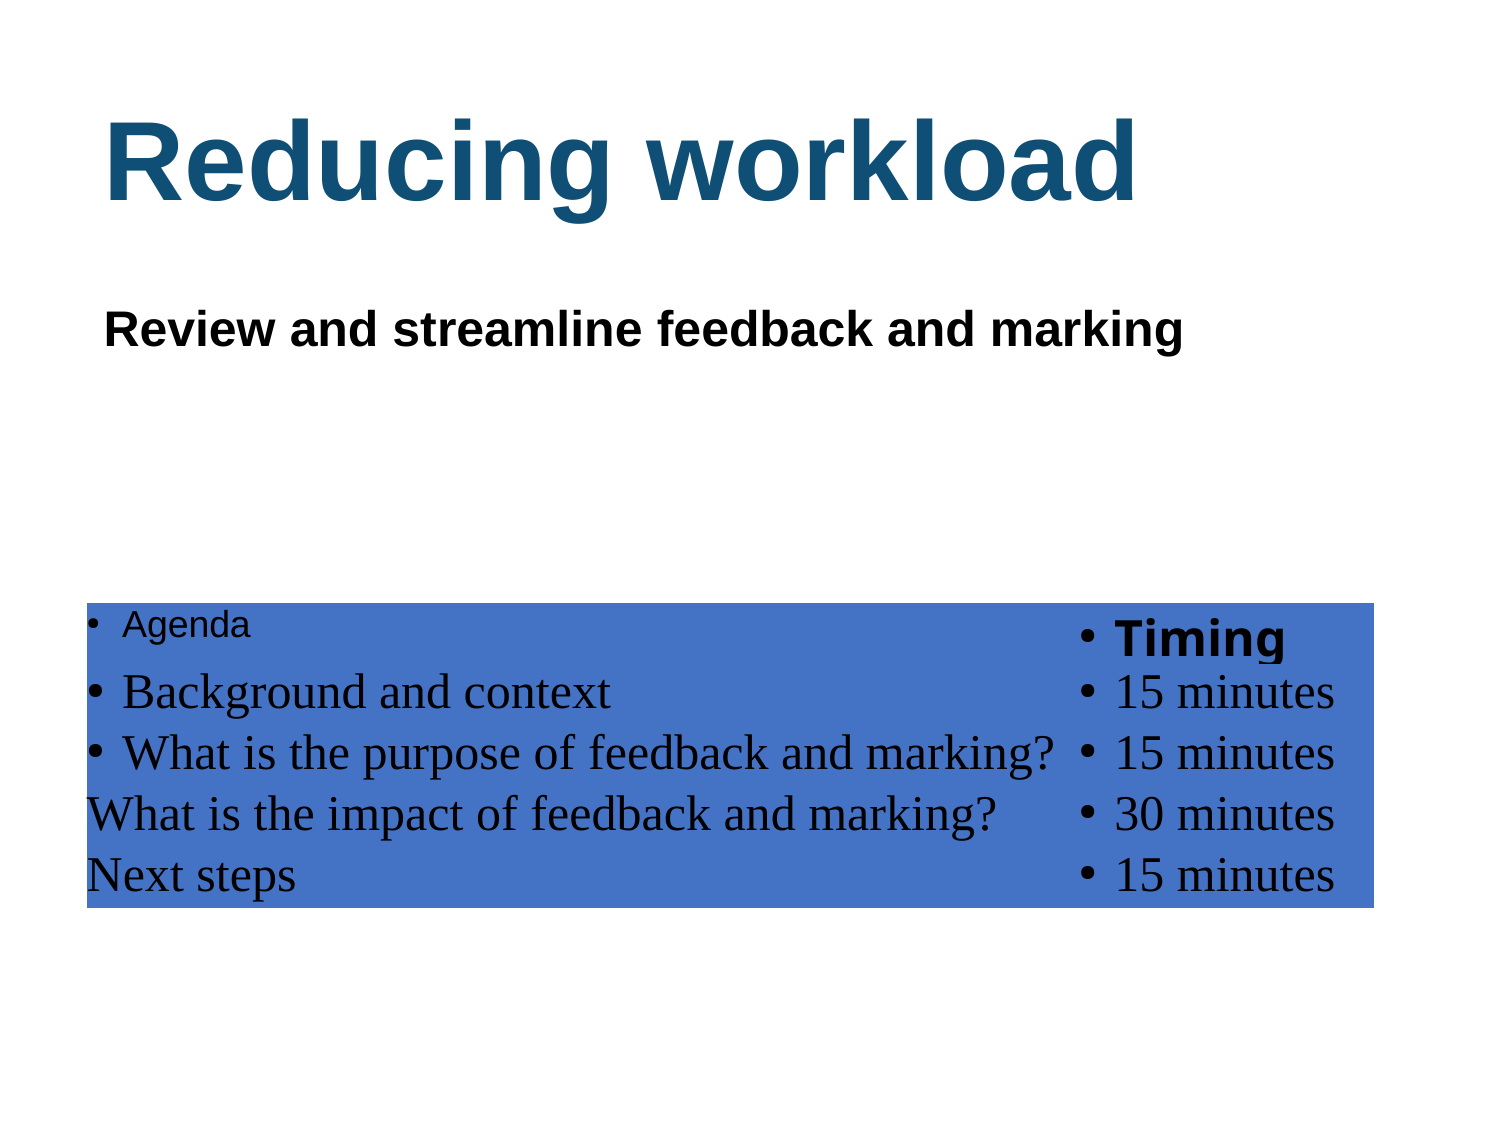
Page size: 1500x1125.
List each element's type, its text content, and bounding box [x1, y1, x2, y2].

title Reducing workload [88, 19, 1424, 288]
table_cell 30 minutes [1079, 786, 1374, 847]
table_cell Background and context [87, 664, 1079, 725]
table_header Agenda [87, 603, 1079, 664]
table_cell 15 minutes [1079, 725, 1374, 786]
table_cell What is the purpose of feedback and marking? [87, 725, 1079, 786]
table_header Timing [1079, 603, 1374, 664]
table_header Timing [1265, 634, 1276, 651]
table_cell 15 minutes [1079, 847, 1374, 908]
table_cell Next steps [87, 847, 1079, 908]
table_cell 15 minutes [1079, 664, 1374, 725]
text_box Review and streamline feedback and marking [88, 288, 1424, 365]
table_cell What is the impact of feedback and marking? [87, 786, 1079, 847]
